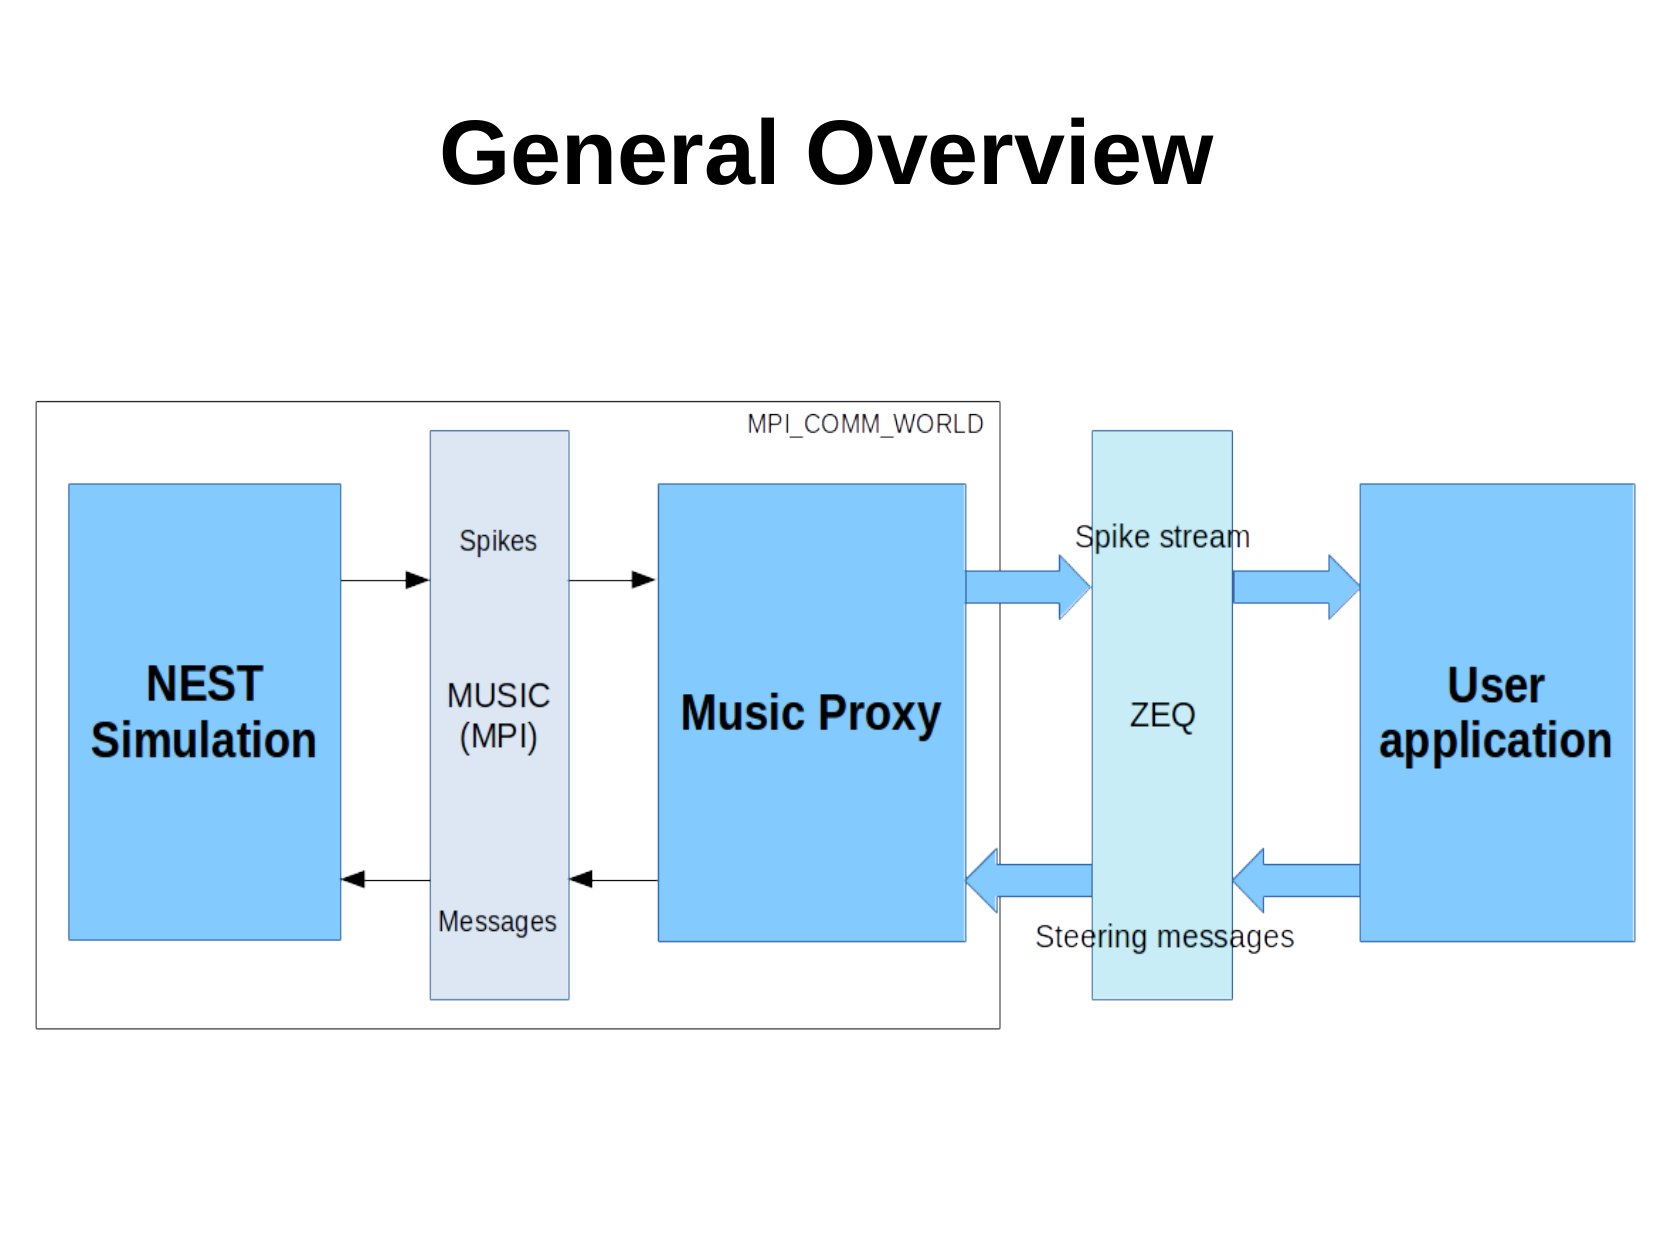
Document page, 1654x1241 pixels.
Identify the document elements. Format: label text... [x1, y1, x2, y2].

picture [0, 306, 1654, 1081]
title General Overview [82, 49, 1571, 257]
